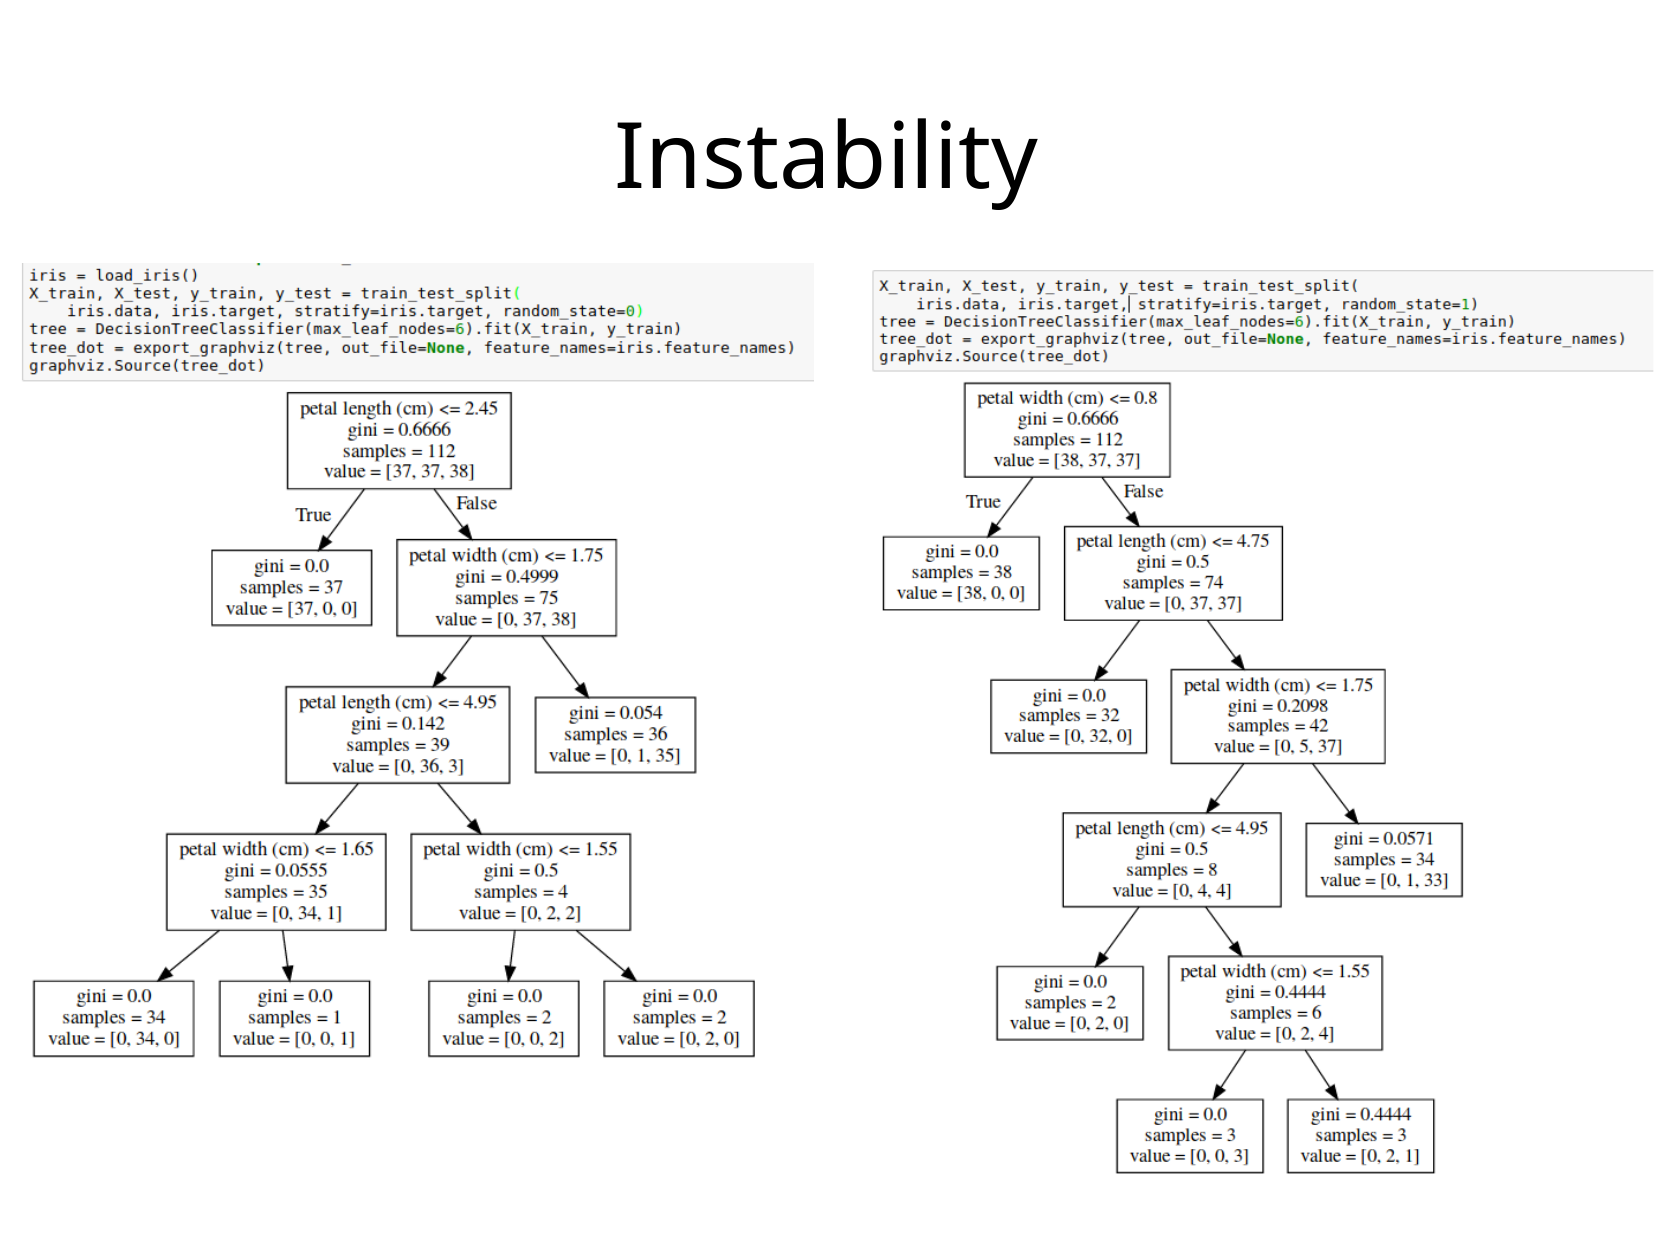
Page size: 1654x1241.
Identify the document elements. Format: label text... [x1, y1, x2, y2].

title Instability [82, 49, 1571, 257]
picture [869, 269, 1654, 1186]
picture [15, 263, 814, 1066]
